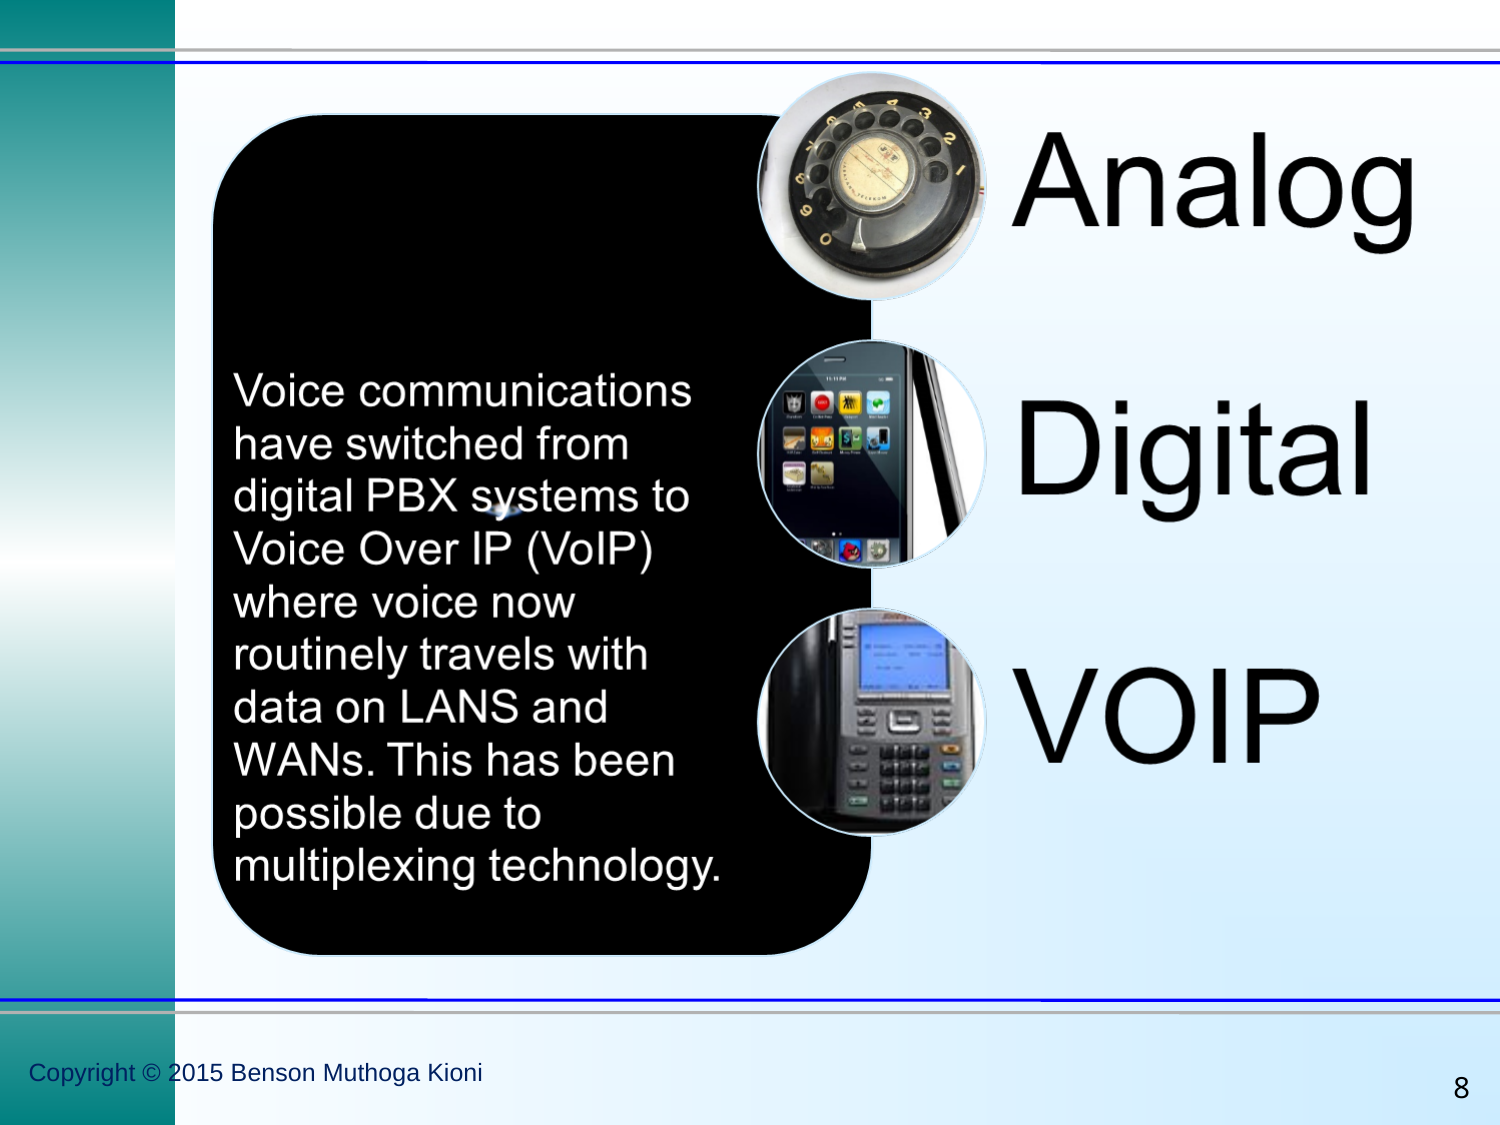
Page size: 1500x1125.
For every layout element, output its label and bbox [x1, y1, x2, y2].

picture [175, 1002, 1500, 1011]
picture [175, 65, 1500, 1000]
picture [175, 52, 1500, 61]
picture [175, 0, 1500, 48]
picture [175, 1015, 1500, 1125]
